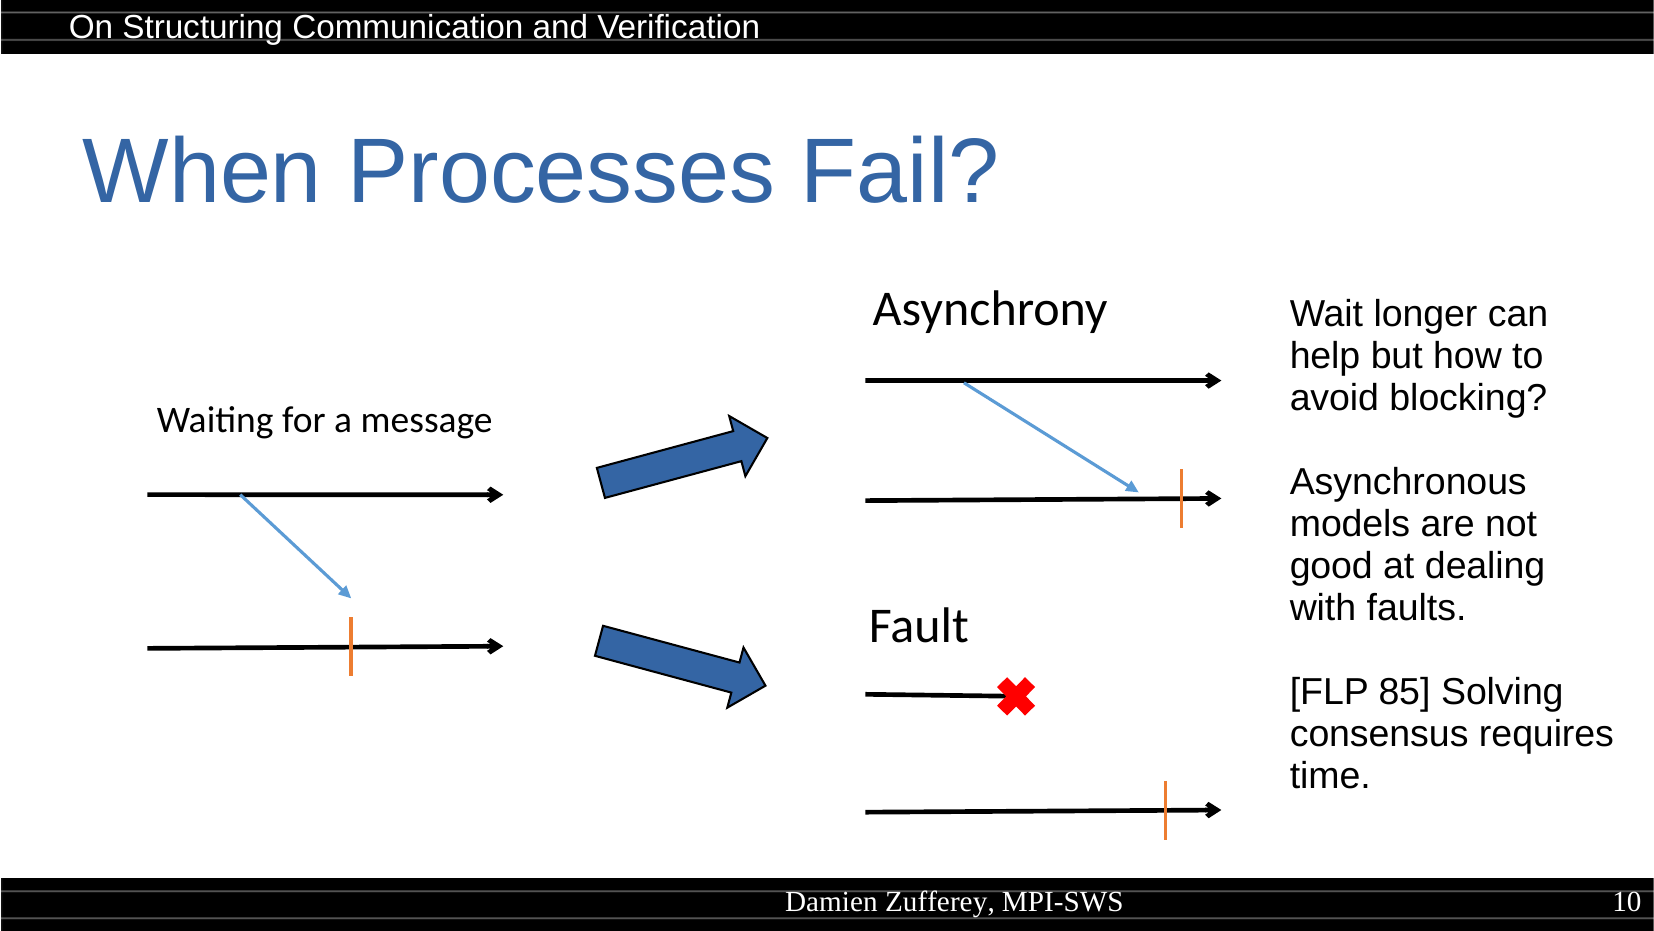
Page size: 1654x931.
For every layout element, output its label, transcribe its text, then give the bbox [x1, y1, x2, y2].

text_box Wait longer can help but how to avoid blocking? Asynchronous models are not good at dealing with faults. [FLP 85] Solving consensus requires time. [1275, 285, 1636, 846]
text_box [594, 625, 766, 708]
picture [1, 878, 1654, 931]
text_box Waiting for a message [142, 387, 509, 448]
text_box Asynchrony [858, 268, 1123, 344]
text_box Fault [853, 585, 984, 661]
text_box [596, 416, 768, 498]
picture [1, 0, 1654, 54]
title When Processes Fail? [82, 92, 1571, 249]
text_box [998, 678, 1034, 715]
